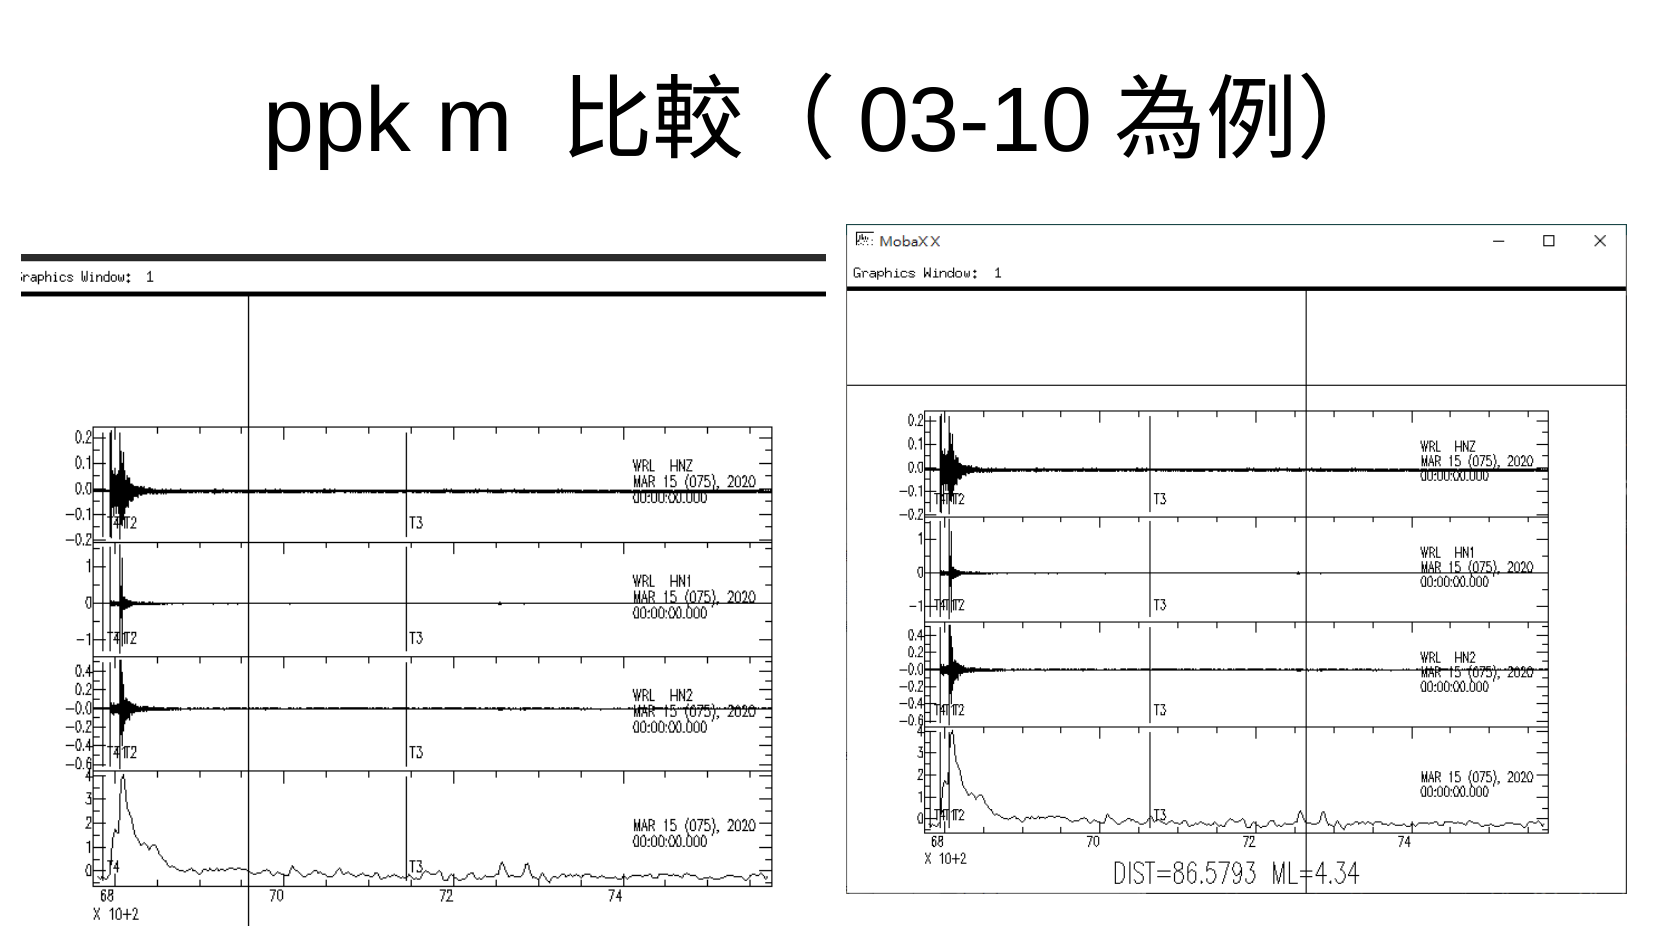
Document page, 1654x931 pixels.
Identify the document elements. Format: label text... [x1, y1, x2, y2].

picture [846, 224, 1627, 894]
title ppk m 比較（03-10為例） [82, 37, 1571, 193]
picture [21, 254, 826, 926]
